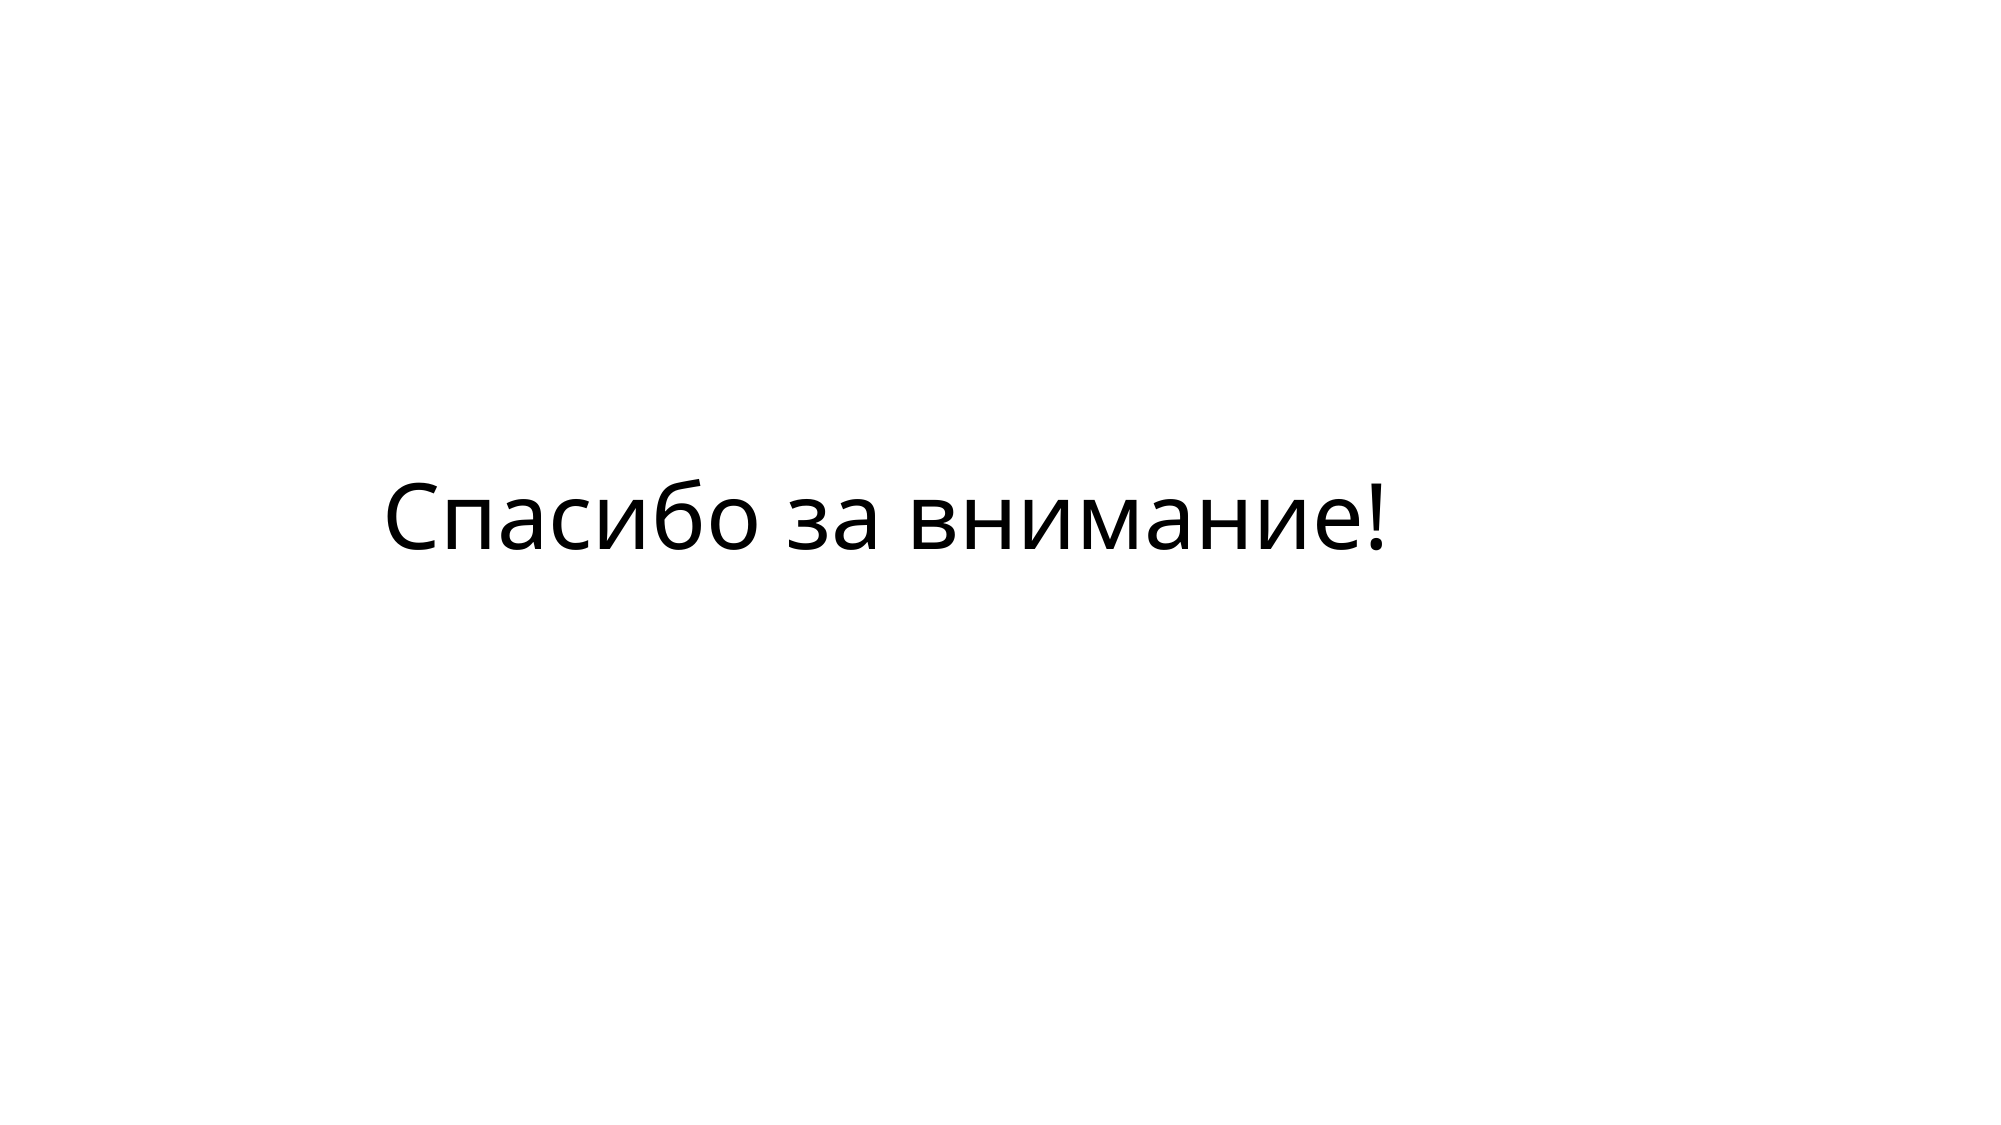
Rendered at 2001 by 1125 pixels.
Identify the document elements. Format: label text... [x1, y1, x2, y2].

title Спасибо за внимание! [380, 449, 1620, 640]
